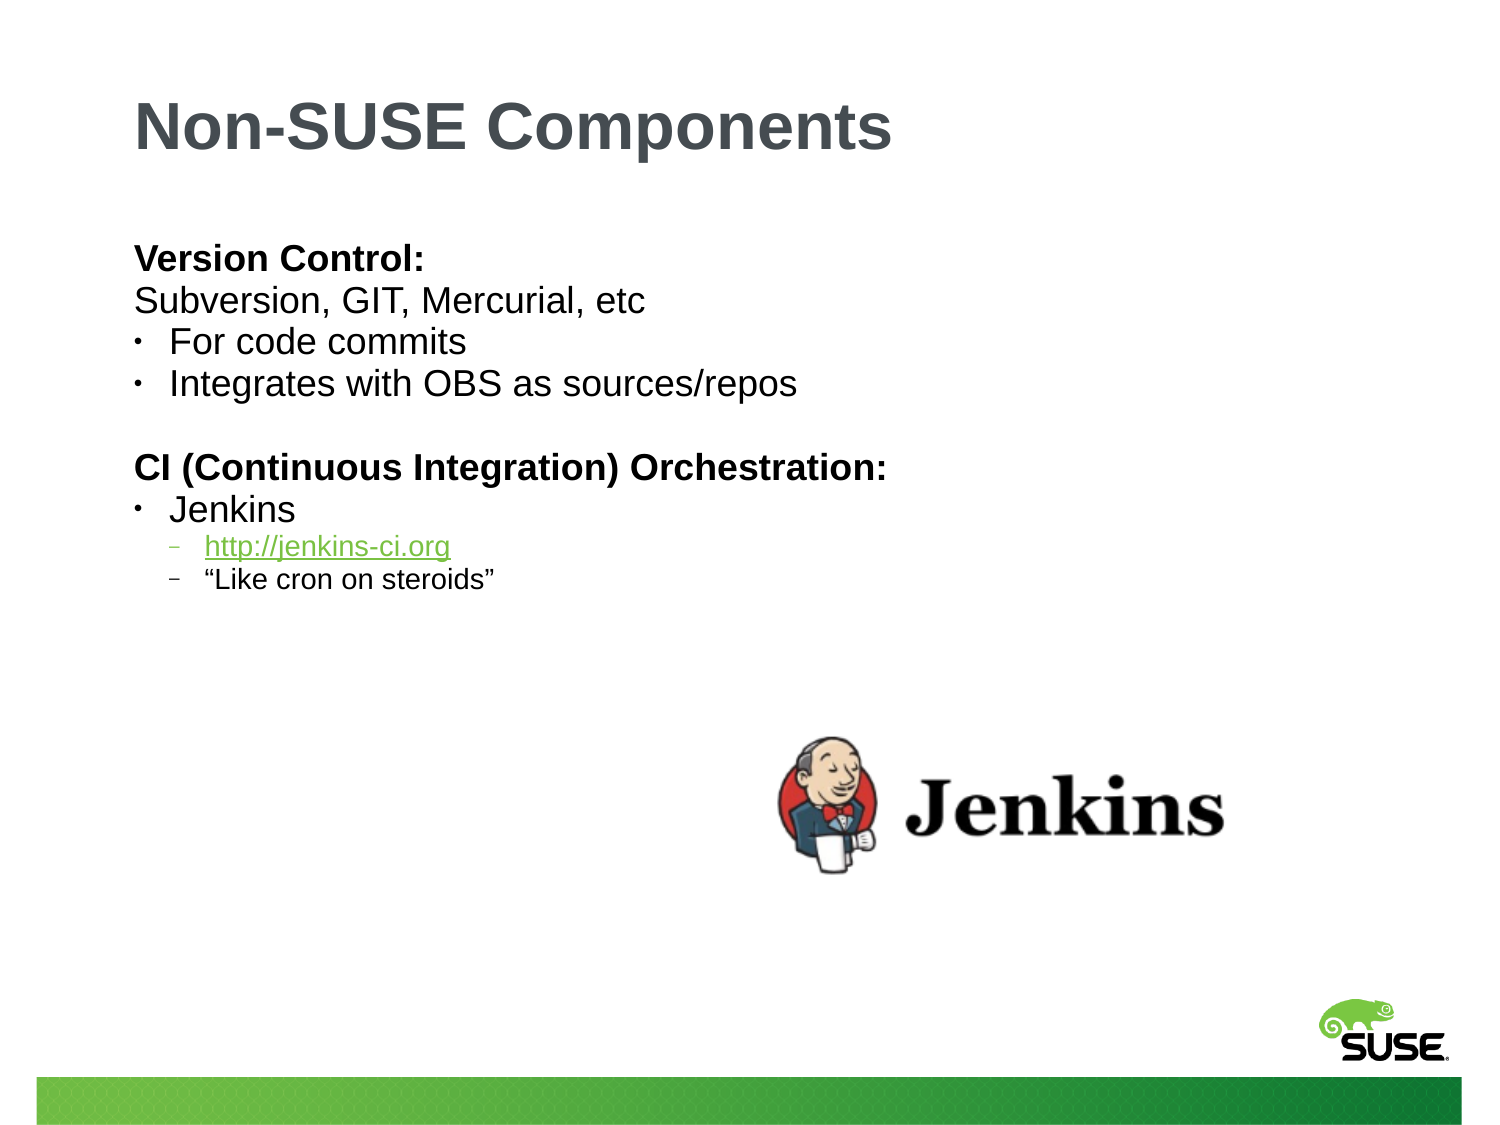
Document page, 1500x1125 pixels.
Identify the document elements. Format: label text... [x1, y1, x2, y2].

text_box Version Control: Subversion, GIT, Mercurial, etc For code commits Integrates with OBS as sources/repos CI (Continuous Integration) Orchestration: Jenkins http://jenkins-ci.org “Like cron on steroids” [133, 237, 1371, 1040]
picture [36, 1077, 1462, 1125]
text_box Non-SUSE Components [134, 29, 1371, 217]
picture [762, 712, 1246, 900]
picture [1319, 999, 1449, 1061]
